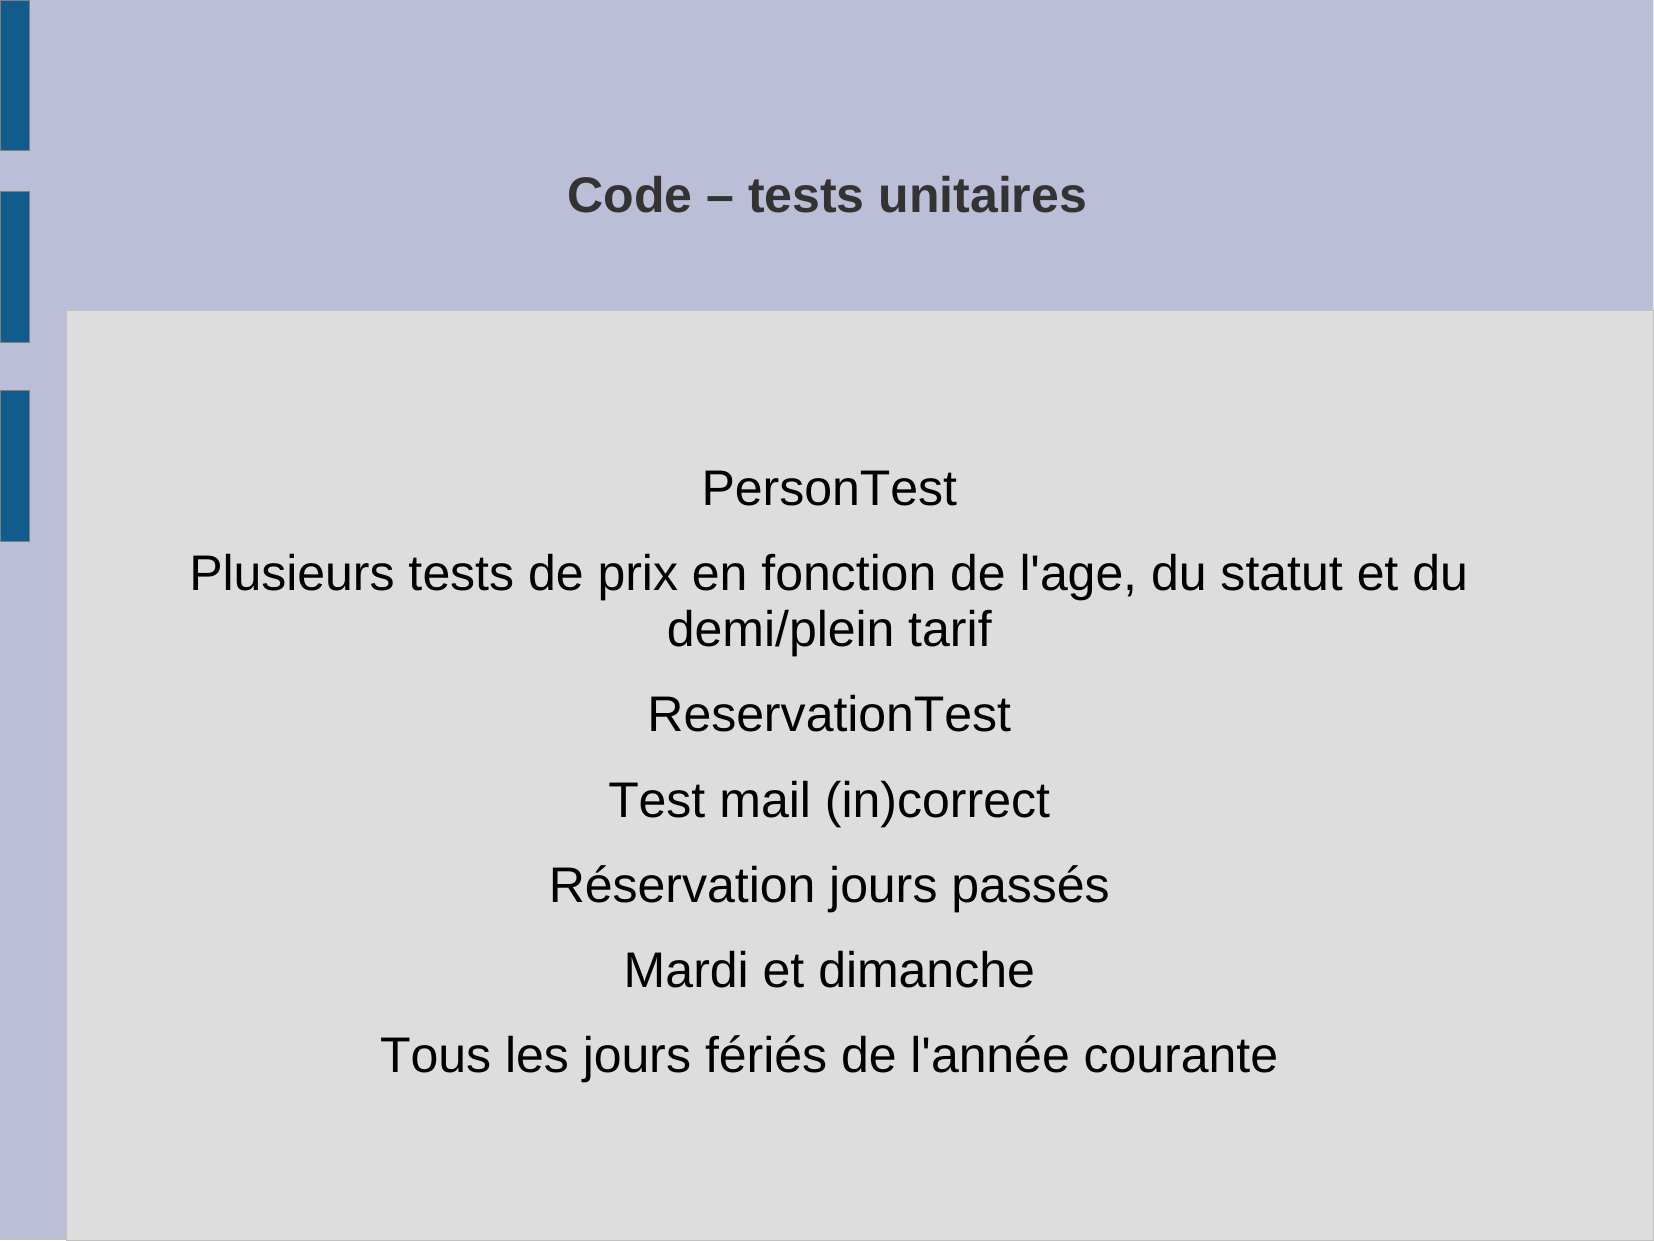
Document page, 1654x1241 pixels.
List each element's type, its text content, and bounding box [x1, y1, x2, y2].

list PersonTest Plusieurs tests de prix en fonction de l'age, du statut et du demi/plein tarif ReservationTest Test mail (in)correct Réservation jours passés Mardi et dimanche Tous les jours fériés de l'année courante [123, 460, 1536, 1084]
title Code – tests unitaires [121, 91, 1534, 299]
